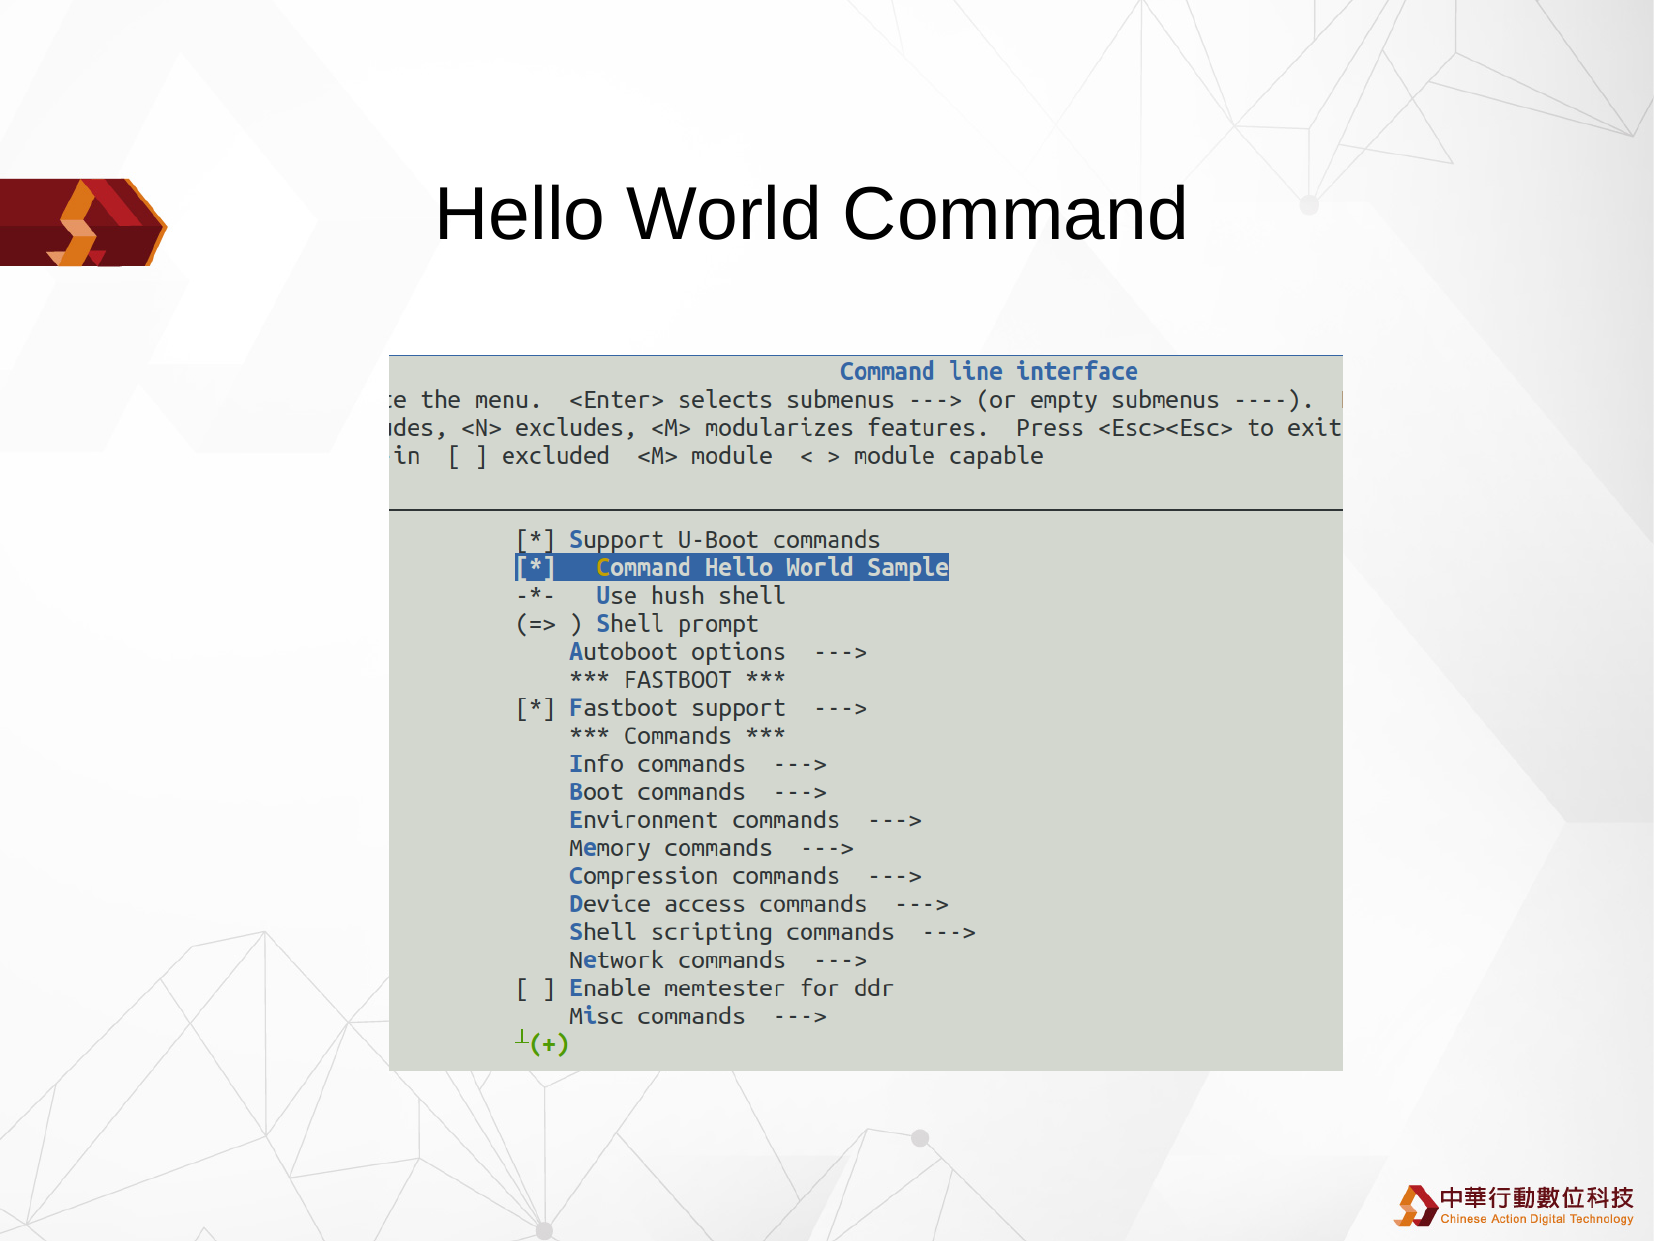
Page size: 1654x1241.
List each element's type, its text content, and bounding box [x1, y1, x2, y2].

picture [0, 0, 1654, 1241]
title Hello World Command [118, 129, 1506, 298]
